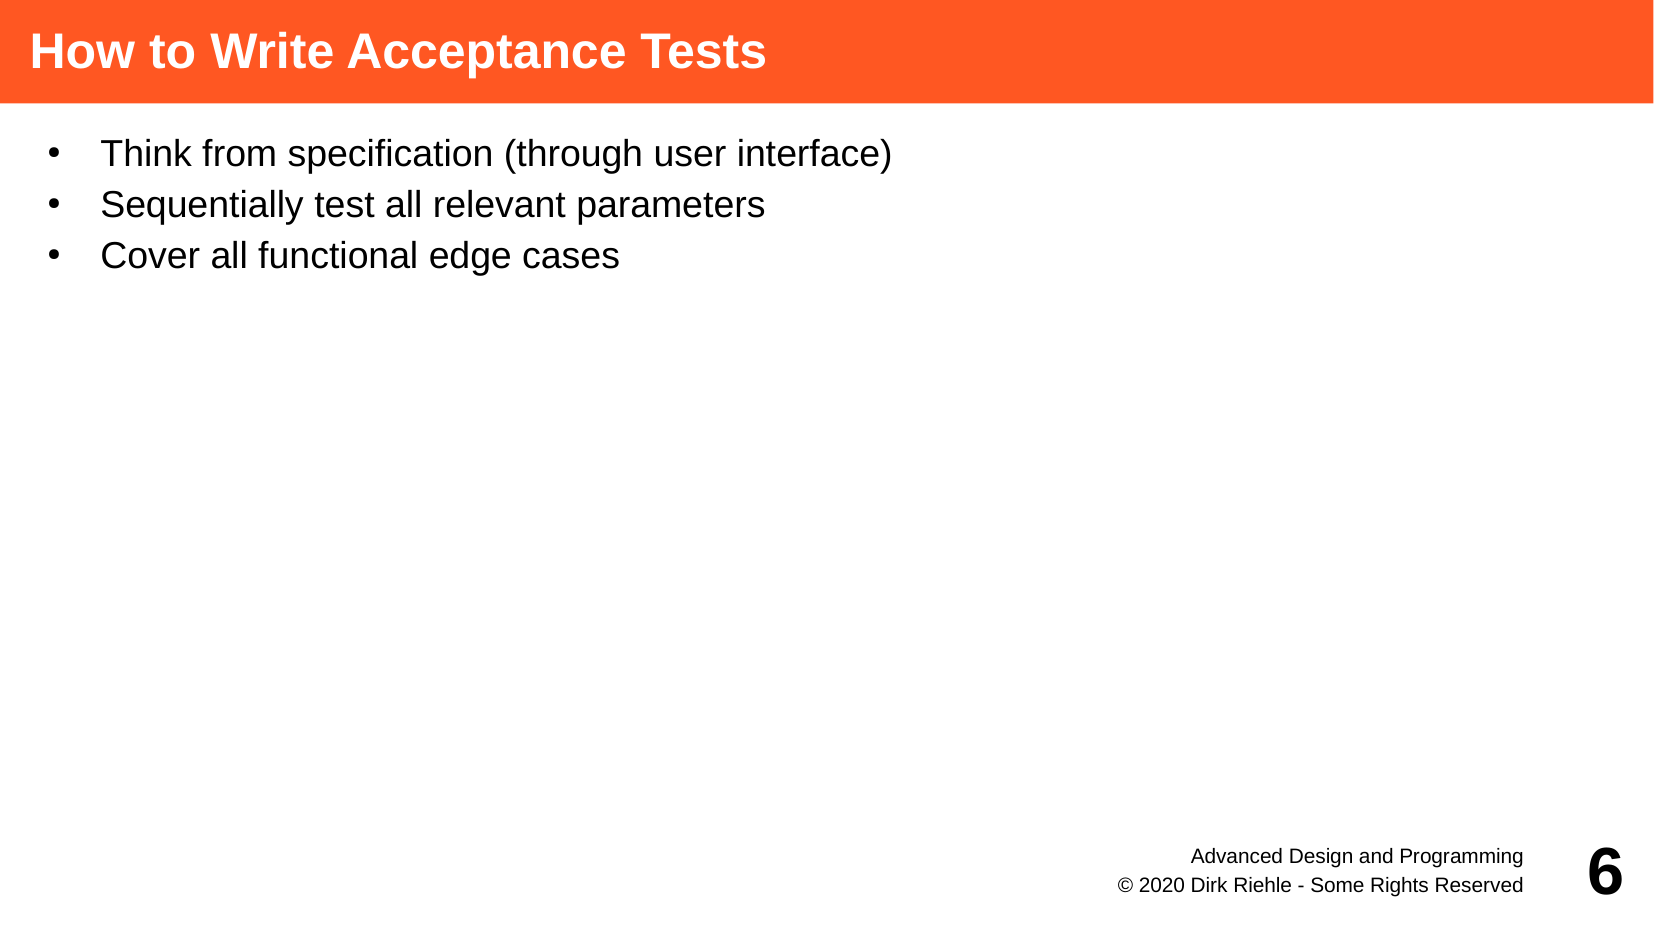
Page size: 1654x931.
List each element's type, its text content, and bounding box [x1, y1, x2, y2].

list Think from specification (through user interface) Sequentially test all relevant parameters Cover all functional edge cases [29, 132, 1625, 813]
title How to Write Acceptance Tests [0, 0, 1654, 104]
